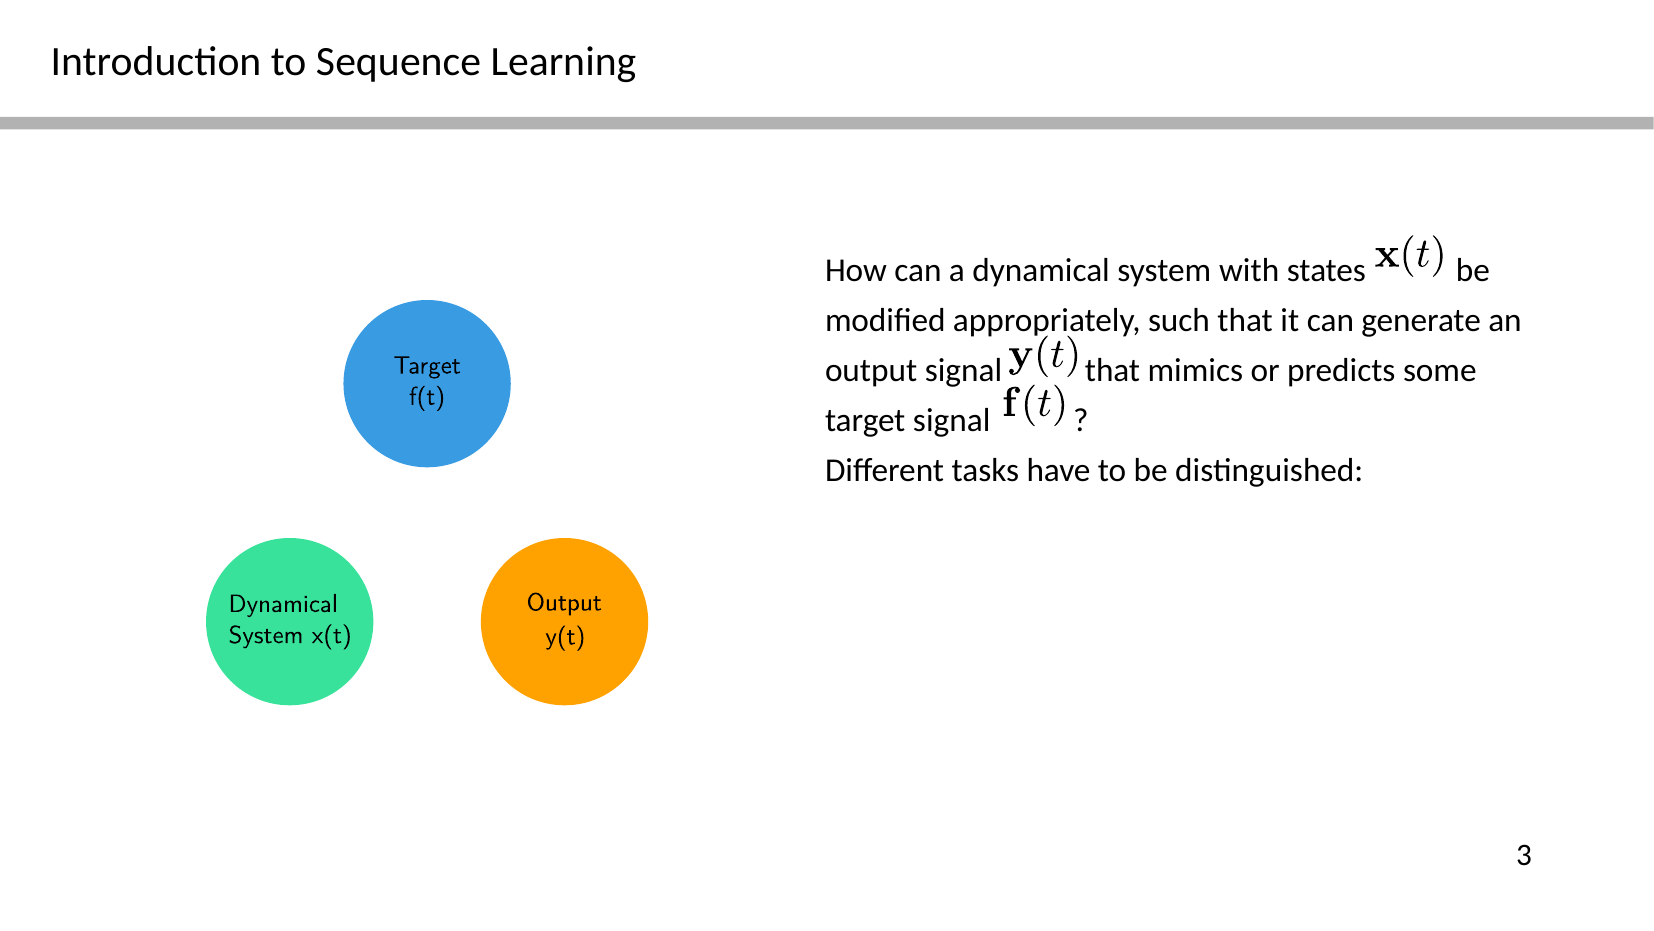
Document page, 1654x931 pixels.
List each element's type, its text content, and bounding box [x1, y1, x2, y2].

subtitle How can a dynamical system with states be modified appropriately, such that it can generate an output signal that mimics or predicts some target signal ? Different tasks have to be distinguished: [825, 240, 1530, 781]
text_box Introduction to Sequence Learning [35, 37, 1206, 94]
text_box [1374, 235, 1447, 277]
text_box <number> [1501, 835, 1654, 906]
text_box [1008, 335, 1082, 378]
text_box [1001, 384, 1069, 427]
picture [206, 300, 649, 706]
